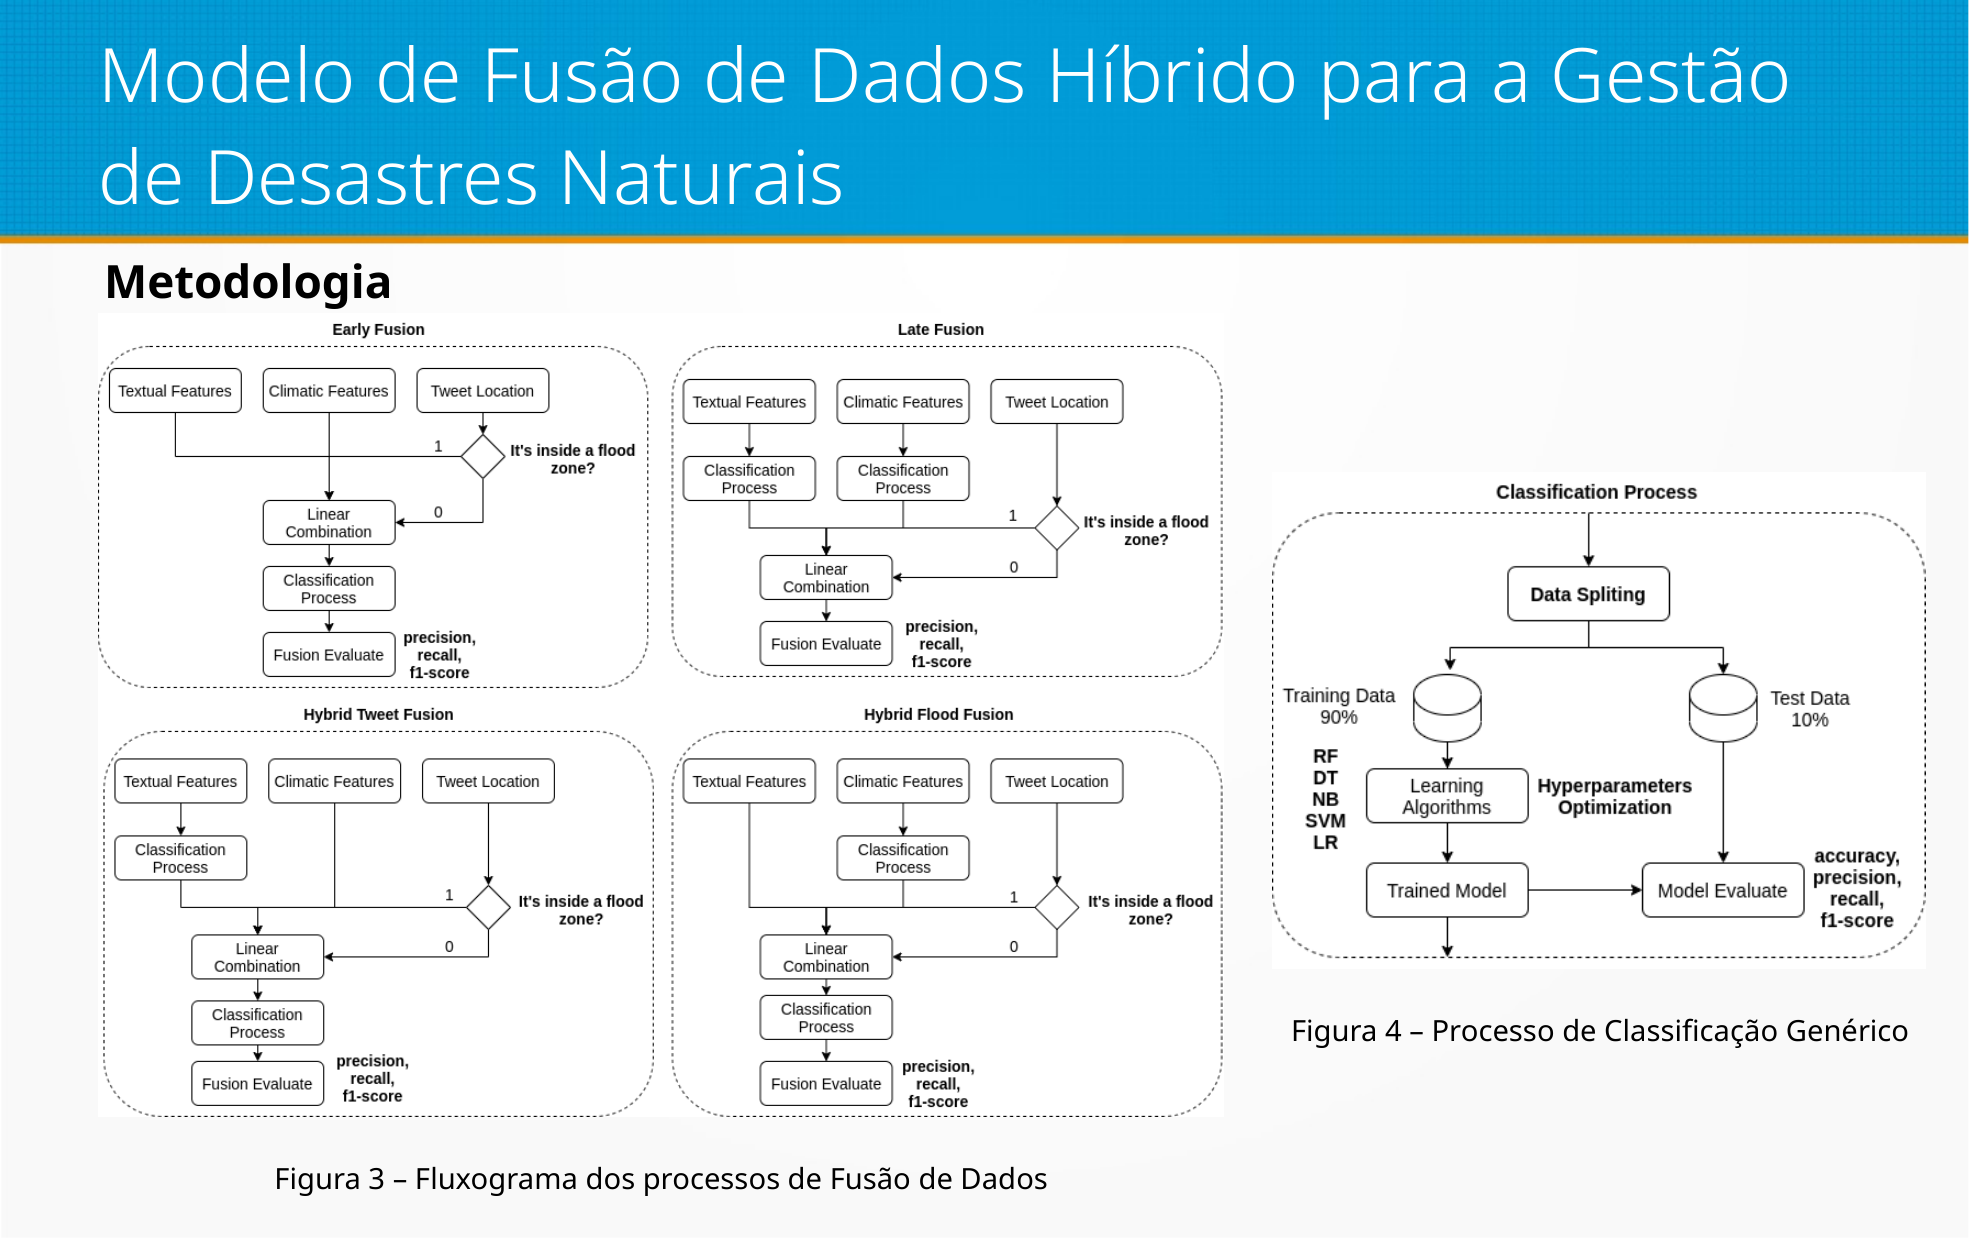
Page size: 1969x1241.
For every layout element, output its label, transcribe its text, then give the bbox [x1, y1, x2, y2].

title Modelo de Fusão de Dados Híbrido para a Gestão de Desastres Naturais [98, 19, 1870, 227]
text_box Figura 4 – Processo de Classificação Genérico [1275, 985, 1926, 1075]
picture [0, 233, 1969, 1241]
text_box Metodologia [98, 248, 571, 314]
text_box Figura 3 – Fluxograma dos processos de Fusão de Dados [106, 1133, 1217, 1223]
